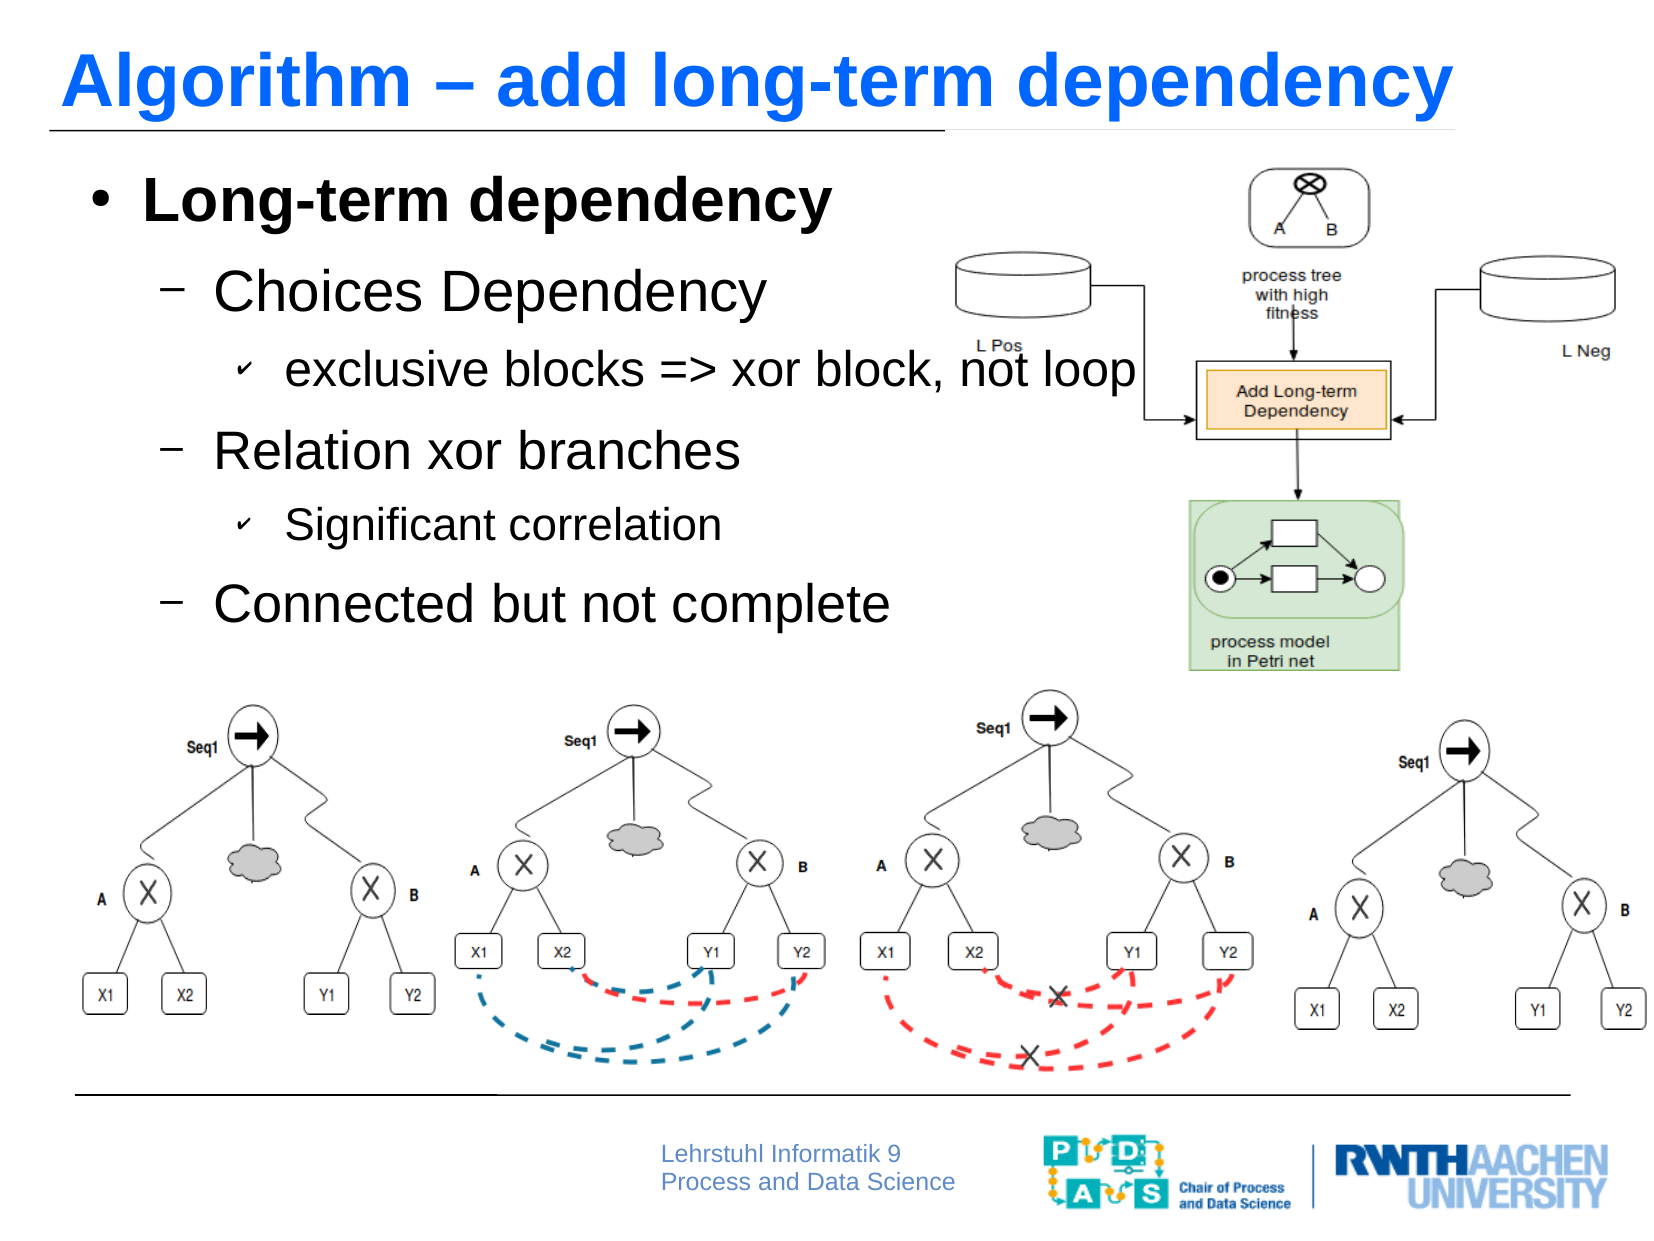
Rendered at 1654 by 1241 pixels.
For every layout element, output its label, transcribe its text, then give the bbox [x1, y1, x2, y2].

title Algorithm – add long-term dependency [60, 30, 1549, 131]
picture [450, 704, 826, 1066]
picture [78, 704, 436, 1015]
picture [1005, 1090, 1647, 1241]
picture [945, 130, 1654, 671]
picture [855, 689, 1254, 1082]
list Long-term dependency Choices Dependency exclusive blocks => xor block, not loop Relation xor branches Significant correlation Connected but not complete [71, 165, 1561, 1021]
picture [1290, 719, 1647, 1030]
